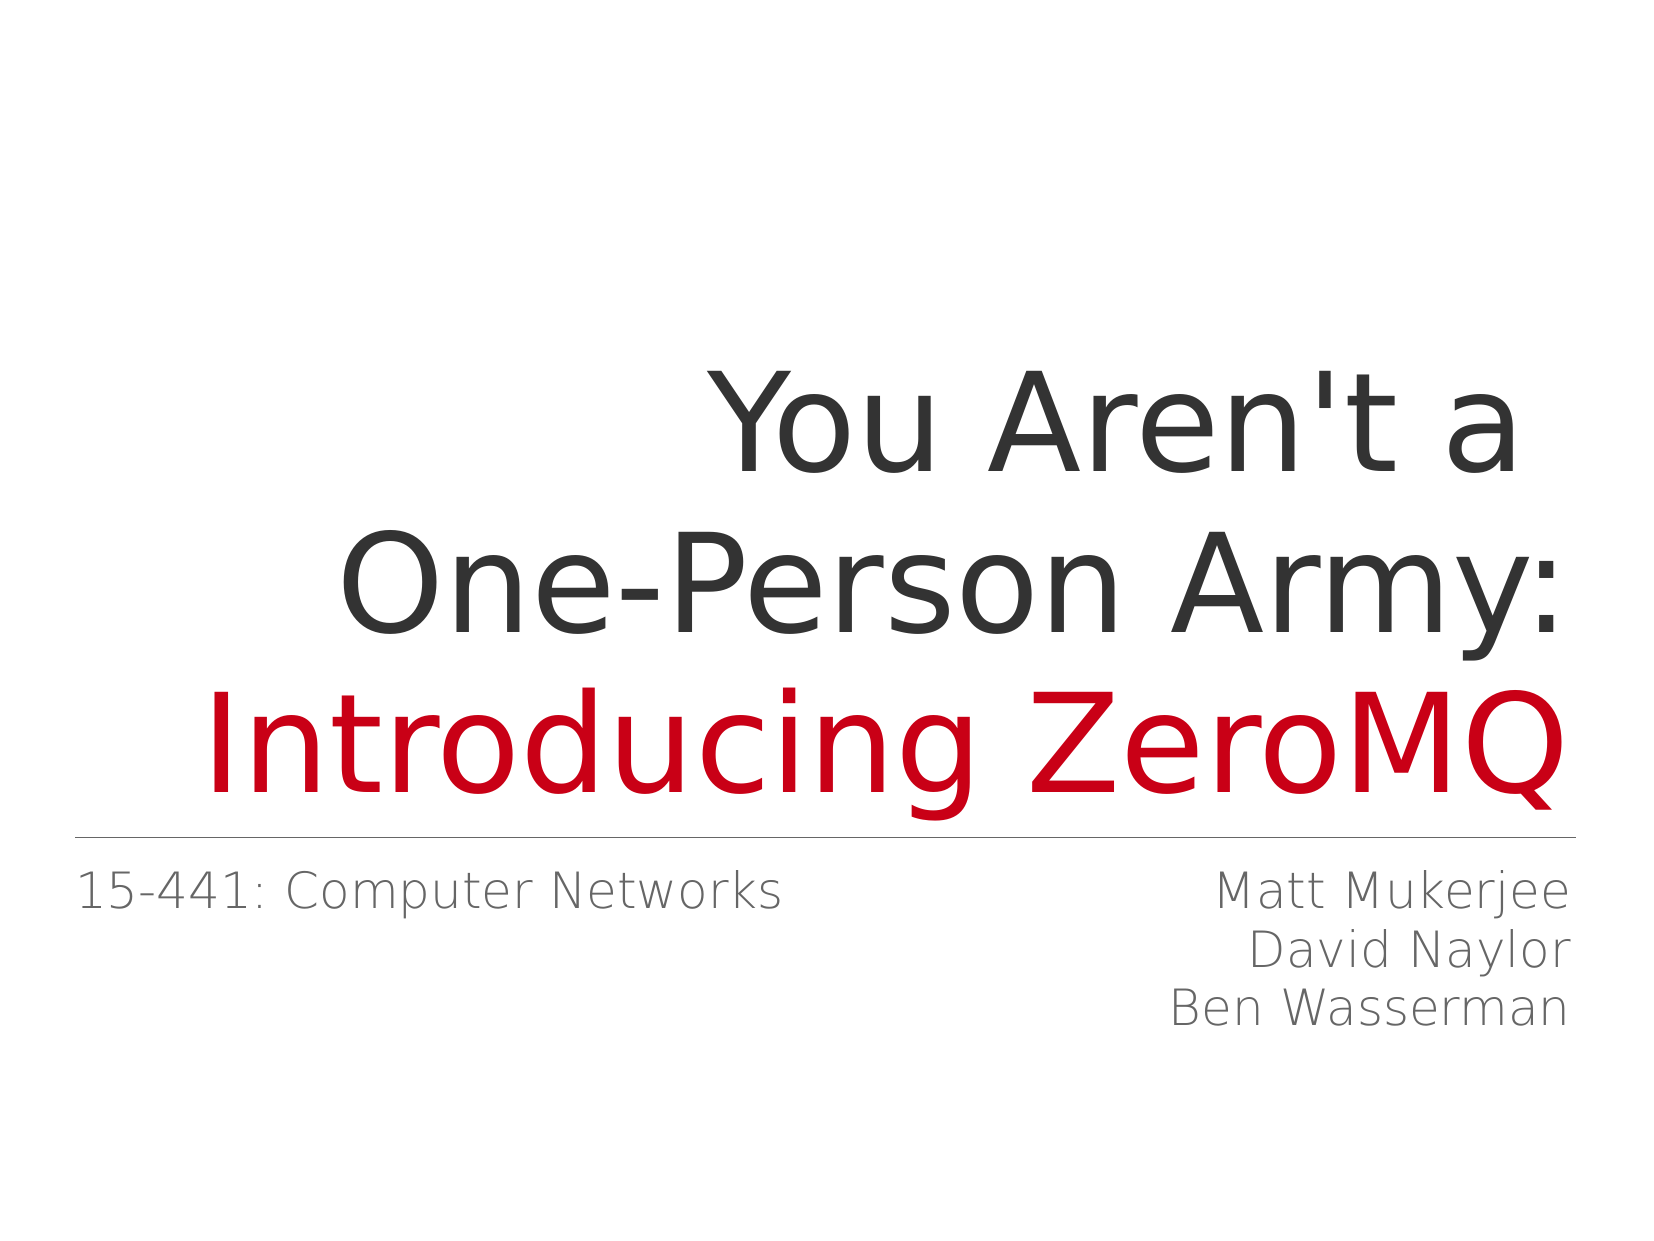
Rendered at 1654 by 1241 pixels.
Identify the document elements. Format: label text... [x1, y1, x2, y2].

text_box 15-441: Computer Networks [75, 862, 826, 1170]
subtitle You Aren't a One-Person Army: Introducing ZeroMQ [75, 73, 1571, 826]
text_box Matt Mukerjee David Naylor Ben Wasserman [826, 862, 1571, 1170]
